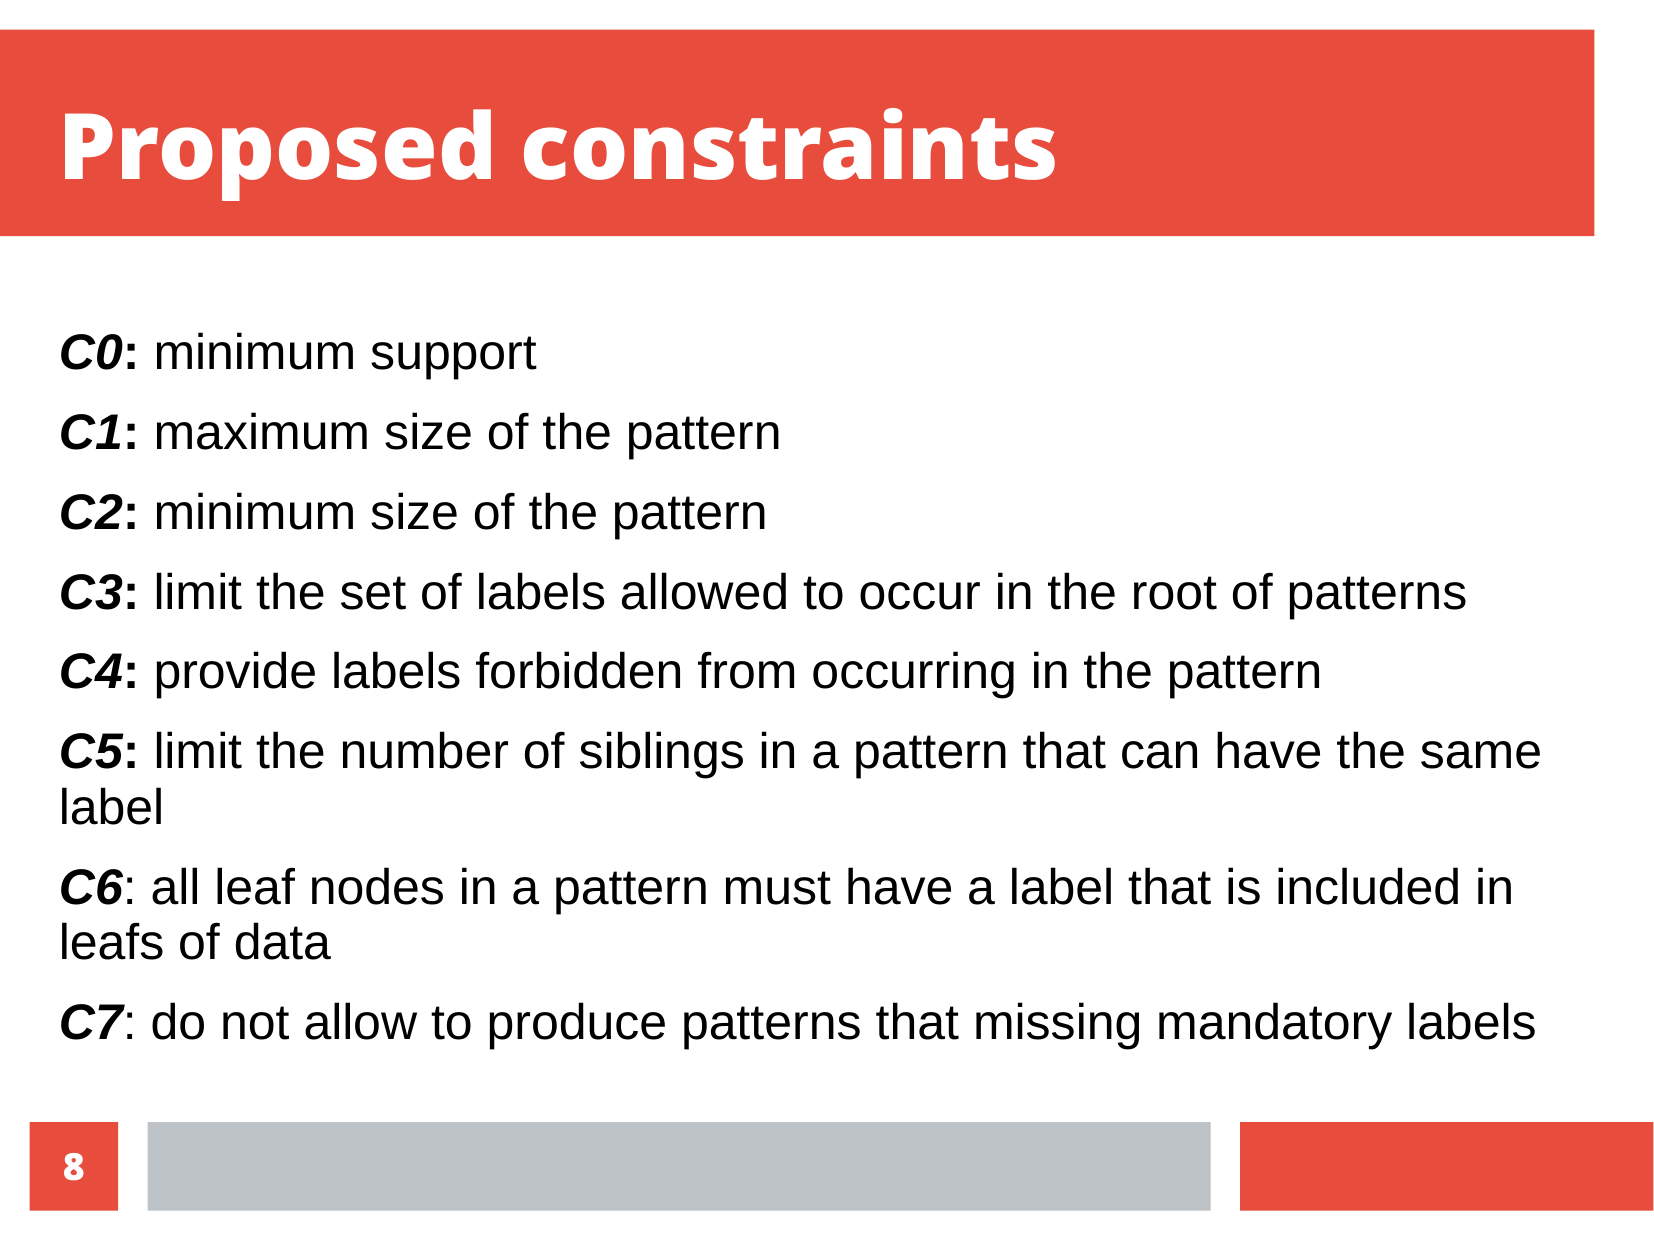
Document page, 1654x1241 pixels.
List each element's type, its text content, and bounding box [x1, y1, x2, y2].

list C0: minimum support C1: maximum size of the pattern C2: minimum size of the pattern C3: limit the set of labels allowed to occur in the root of patterns C4: provide labels forbidden from occurring in the pattern C5: limit the number of siblings in a pattern that can have the same label C6: all leaf nodes in a pattern must have a label that is included in leafs of data C7: do not allow to produce patterns that missing mandatory labels [59, 324, 1565, 1093]
title Proposed constraints [59, 59, 1595, 207]
